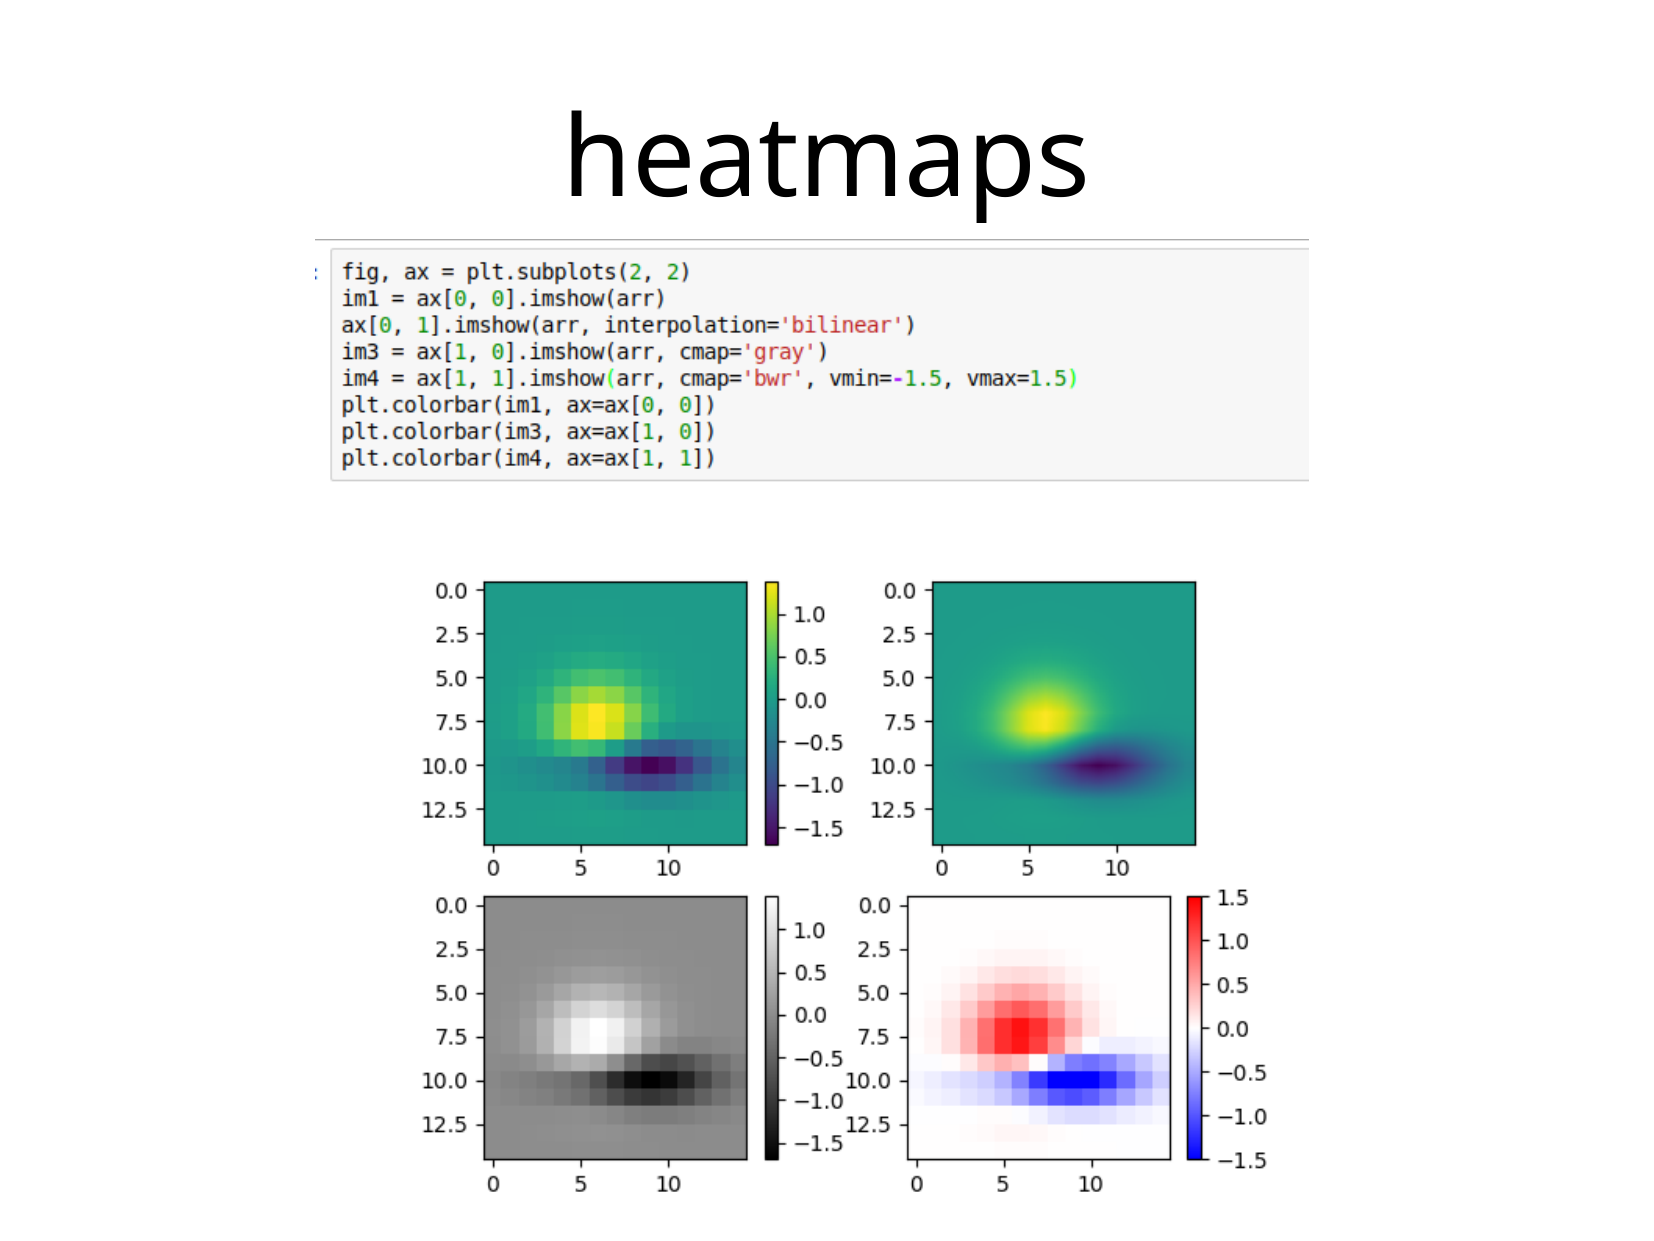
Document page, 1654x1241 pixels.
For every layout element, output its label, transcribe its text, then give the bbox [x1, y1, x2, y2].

title heatmaps [82, 49, 1571, 257]
picture [315, 239, 1309, 1217]
